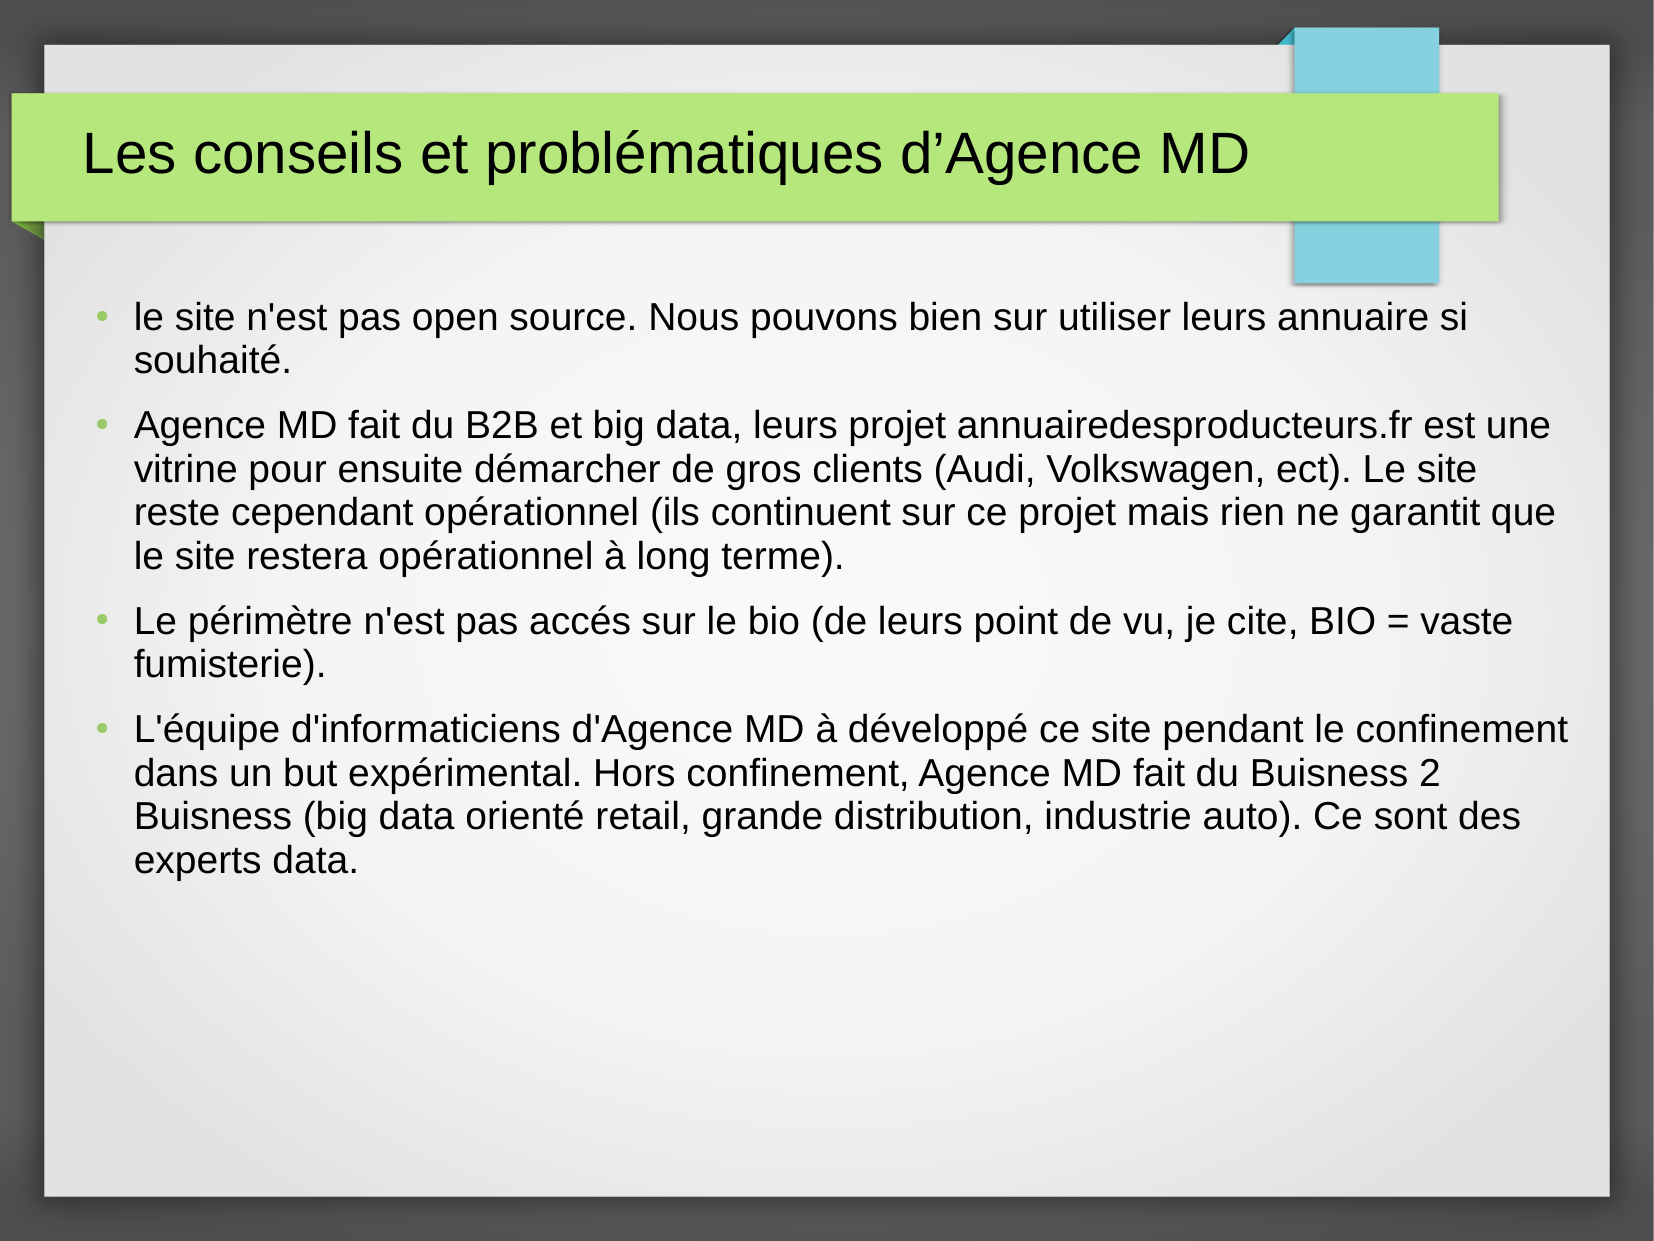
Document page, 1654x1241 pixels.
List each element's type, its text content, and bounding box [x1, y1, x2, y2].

list le site n'est pas open source. Nous pouvons bien sur utiliser leurs annuaire si souhaité. Agence MD fait du B2B et big data, leurs projet annuairedesproducteurs.fr est une vitrine pour ensuite démarcher de gros clients (Audi, Volkswagen, ect). Le site reste cependant opérationnel (ils continuent sur ce projet mais rien ne garantit que le site restera opérationnel à long terme). Le périmètre n'est pas accés sur le bio (de leurs point de vu, je cite, BIO = vaste fumisterie). L'équipe d'informaticiens d'Agence MD à développé ce site pendant le confinement dans un but expérimental. Hors confinement, Agence MD fait du Buisness 2 Buisness (big data orienté retail, grande distribution, industrie auto). Ce sont des experts data. [82, 295, 1571, 1015]
picture [0, 0, 1654, 1241]
title Les conseils et problématiques d’Agence MD [82, 94, 1264, 213]
